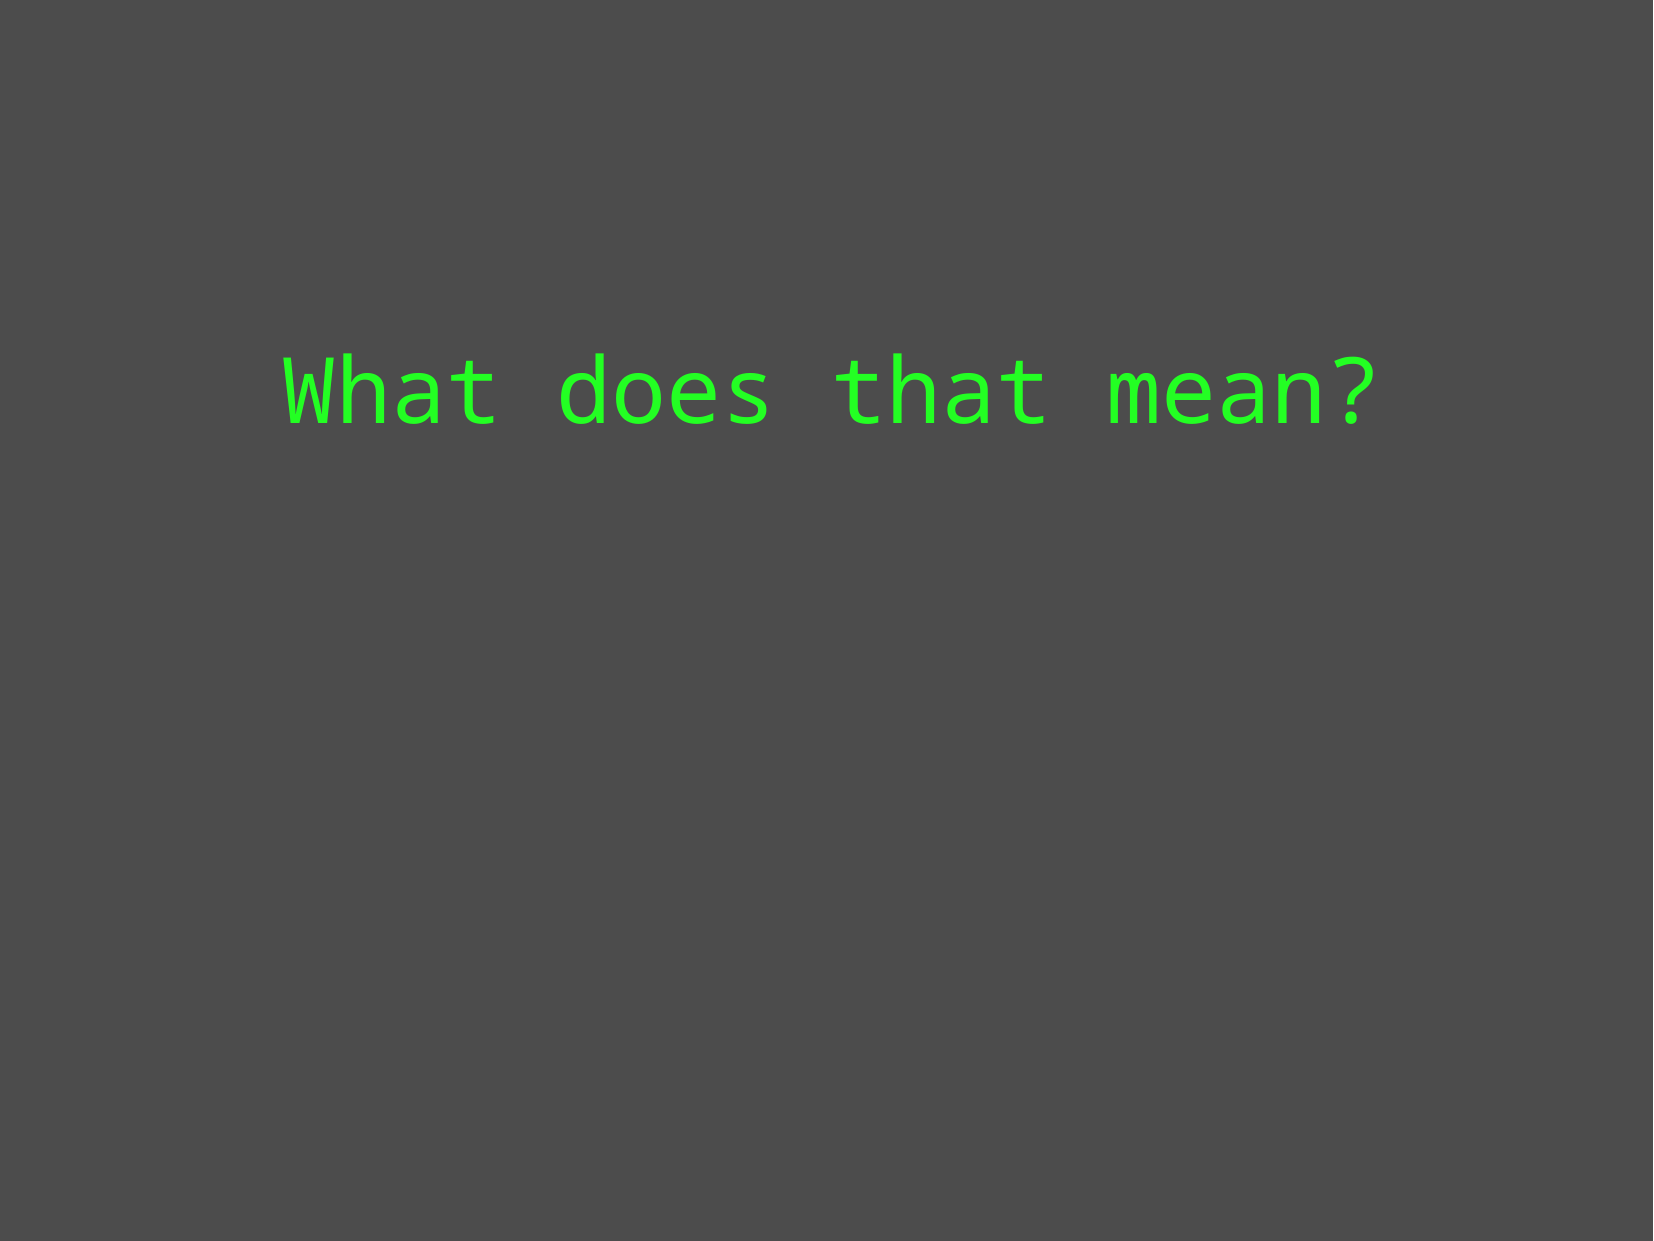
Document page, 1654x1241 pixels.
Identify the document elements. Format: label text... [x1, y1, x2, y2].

title What does that mean? [87, 285, 1576, 493]
